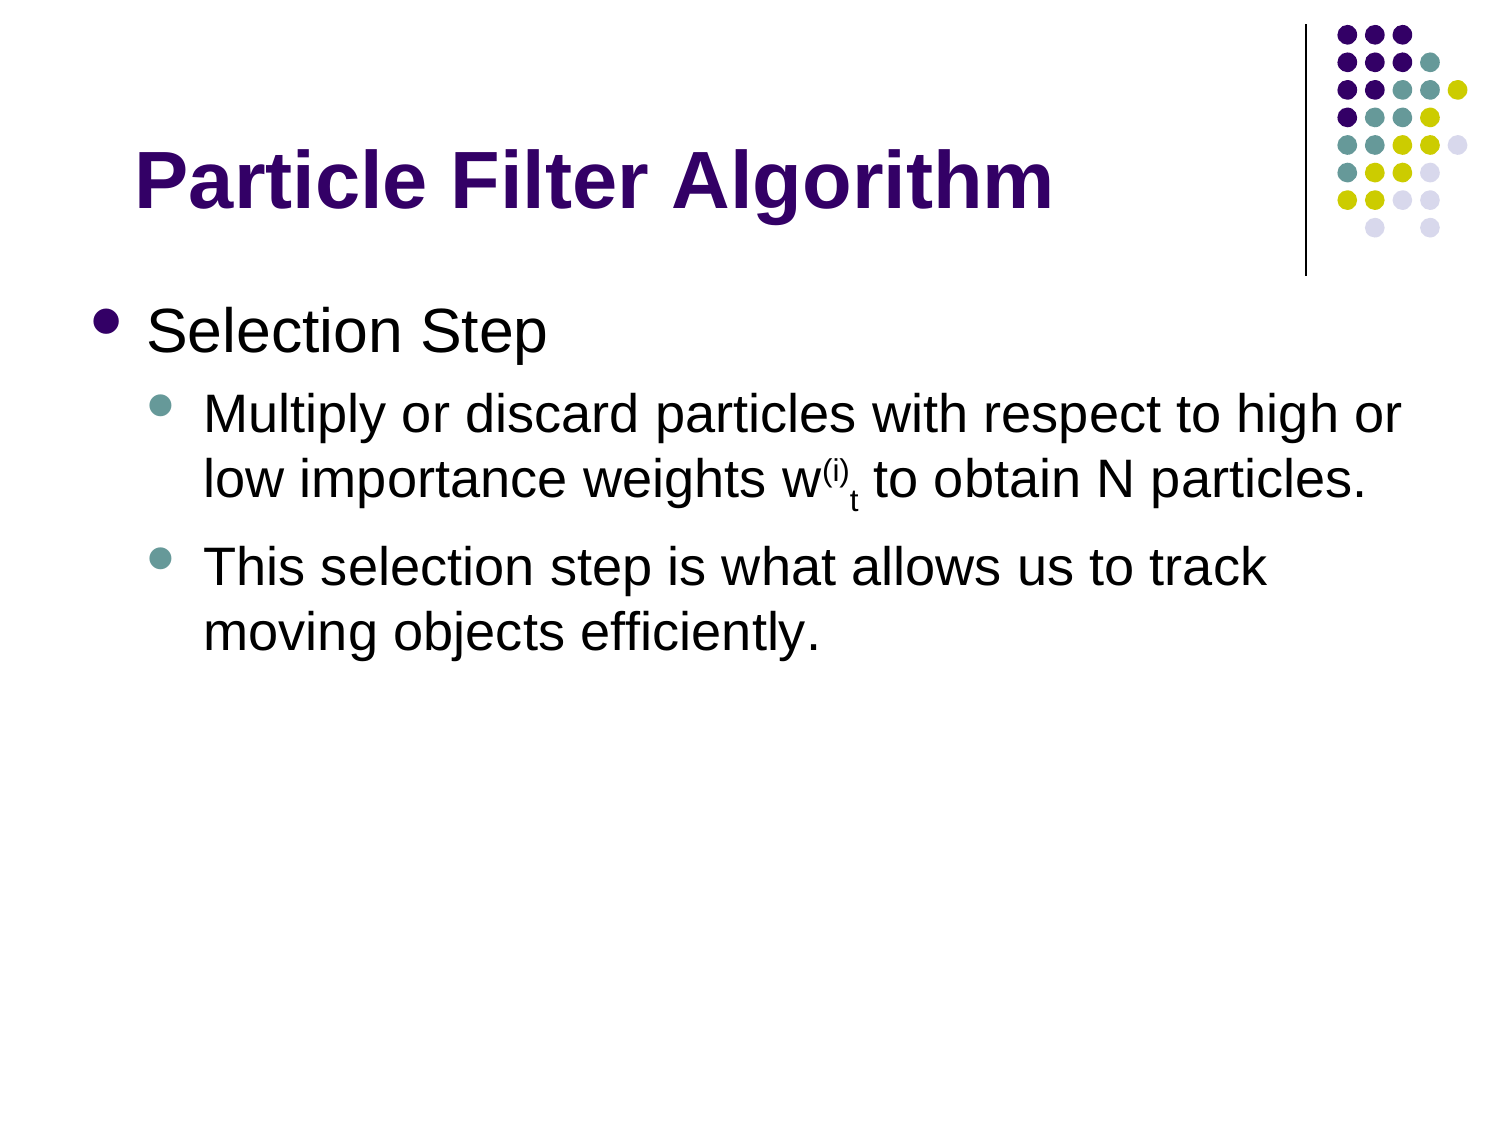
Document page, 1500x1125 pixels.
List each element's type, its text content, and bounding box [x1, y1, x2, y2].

list Selection Step Multiply or discard particles with respect to high or low importance weights w(i)t to obtain N particles. This selection step is what allows us to track moving objects efficiently. [75, 282, 1426, 1006]
title Particle Filter Algorithm [74, 20, 1313, 233]
